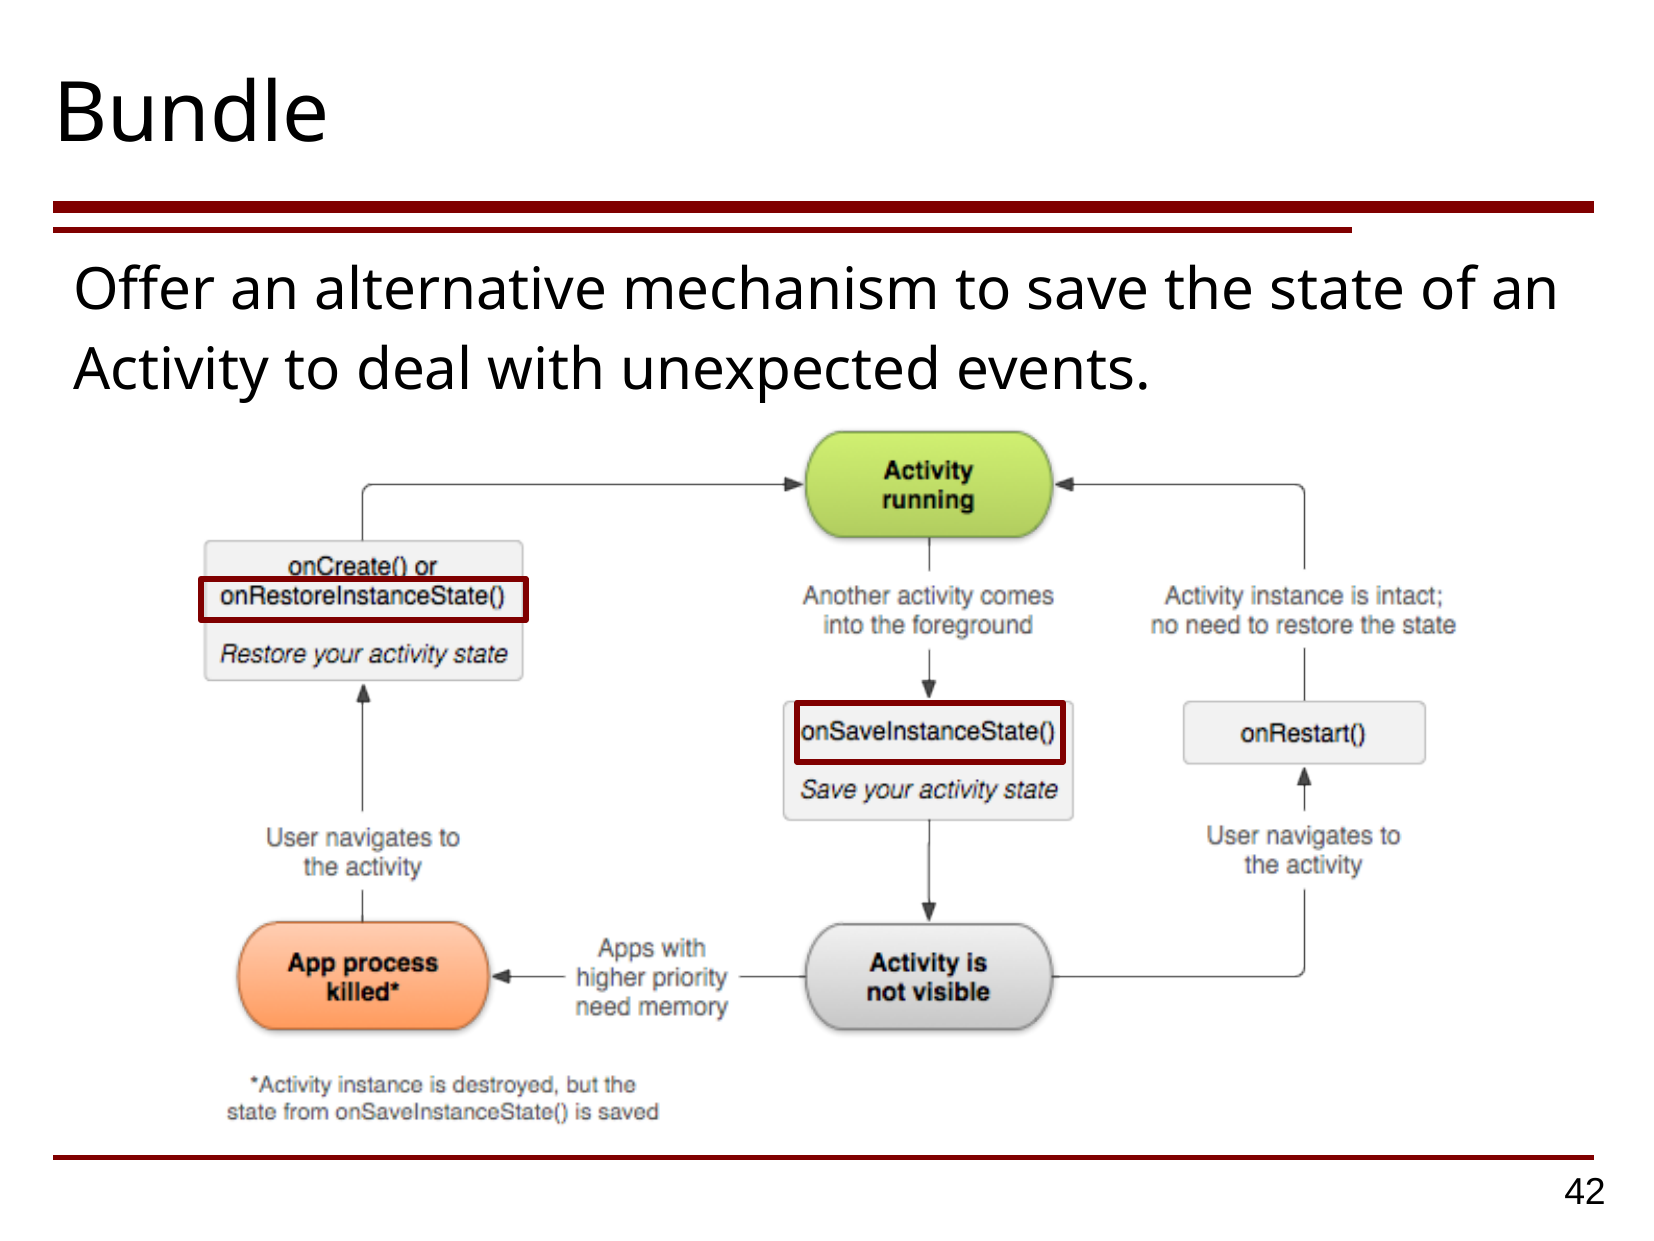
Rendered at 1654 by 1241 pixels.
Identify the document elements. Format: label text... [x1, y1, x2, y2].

text_box Offer an alternative mechanism to save the state of an Activity to deal with unexpected events. [58, 240, 1506, 1152]
subtitle Bundle [53, 48, 1542, 172]
text_box <número> [35, 1163, 1654, 1221]
picture [191, 413, 1477, 1143]
